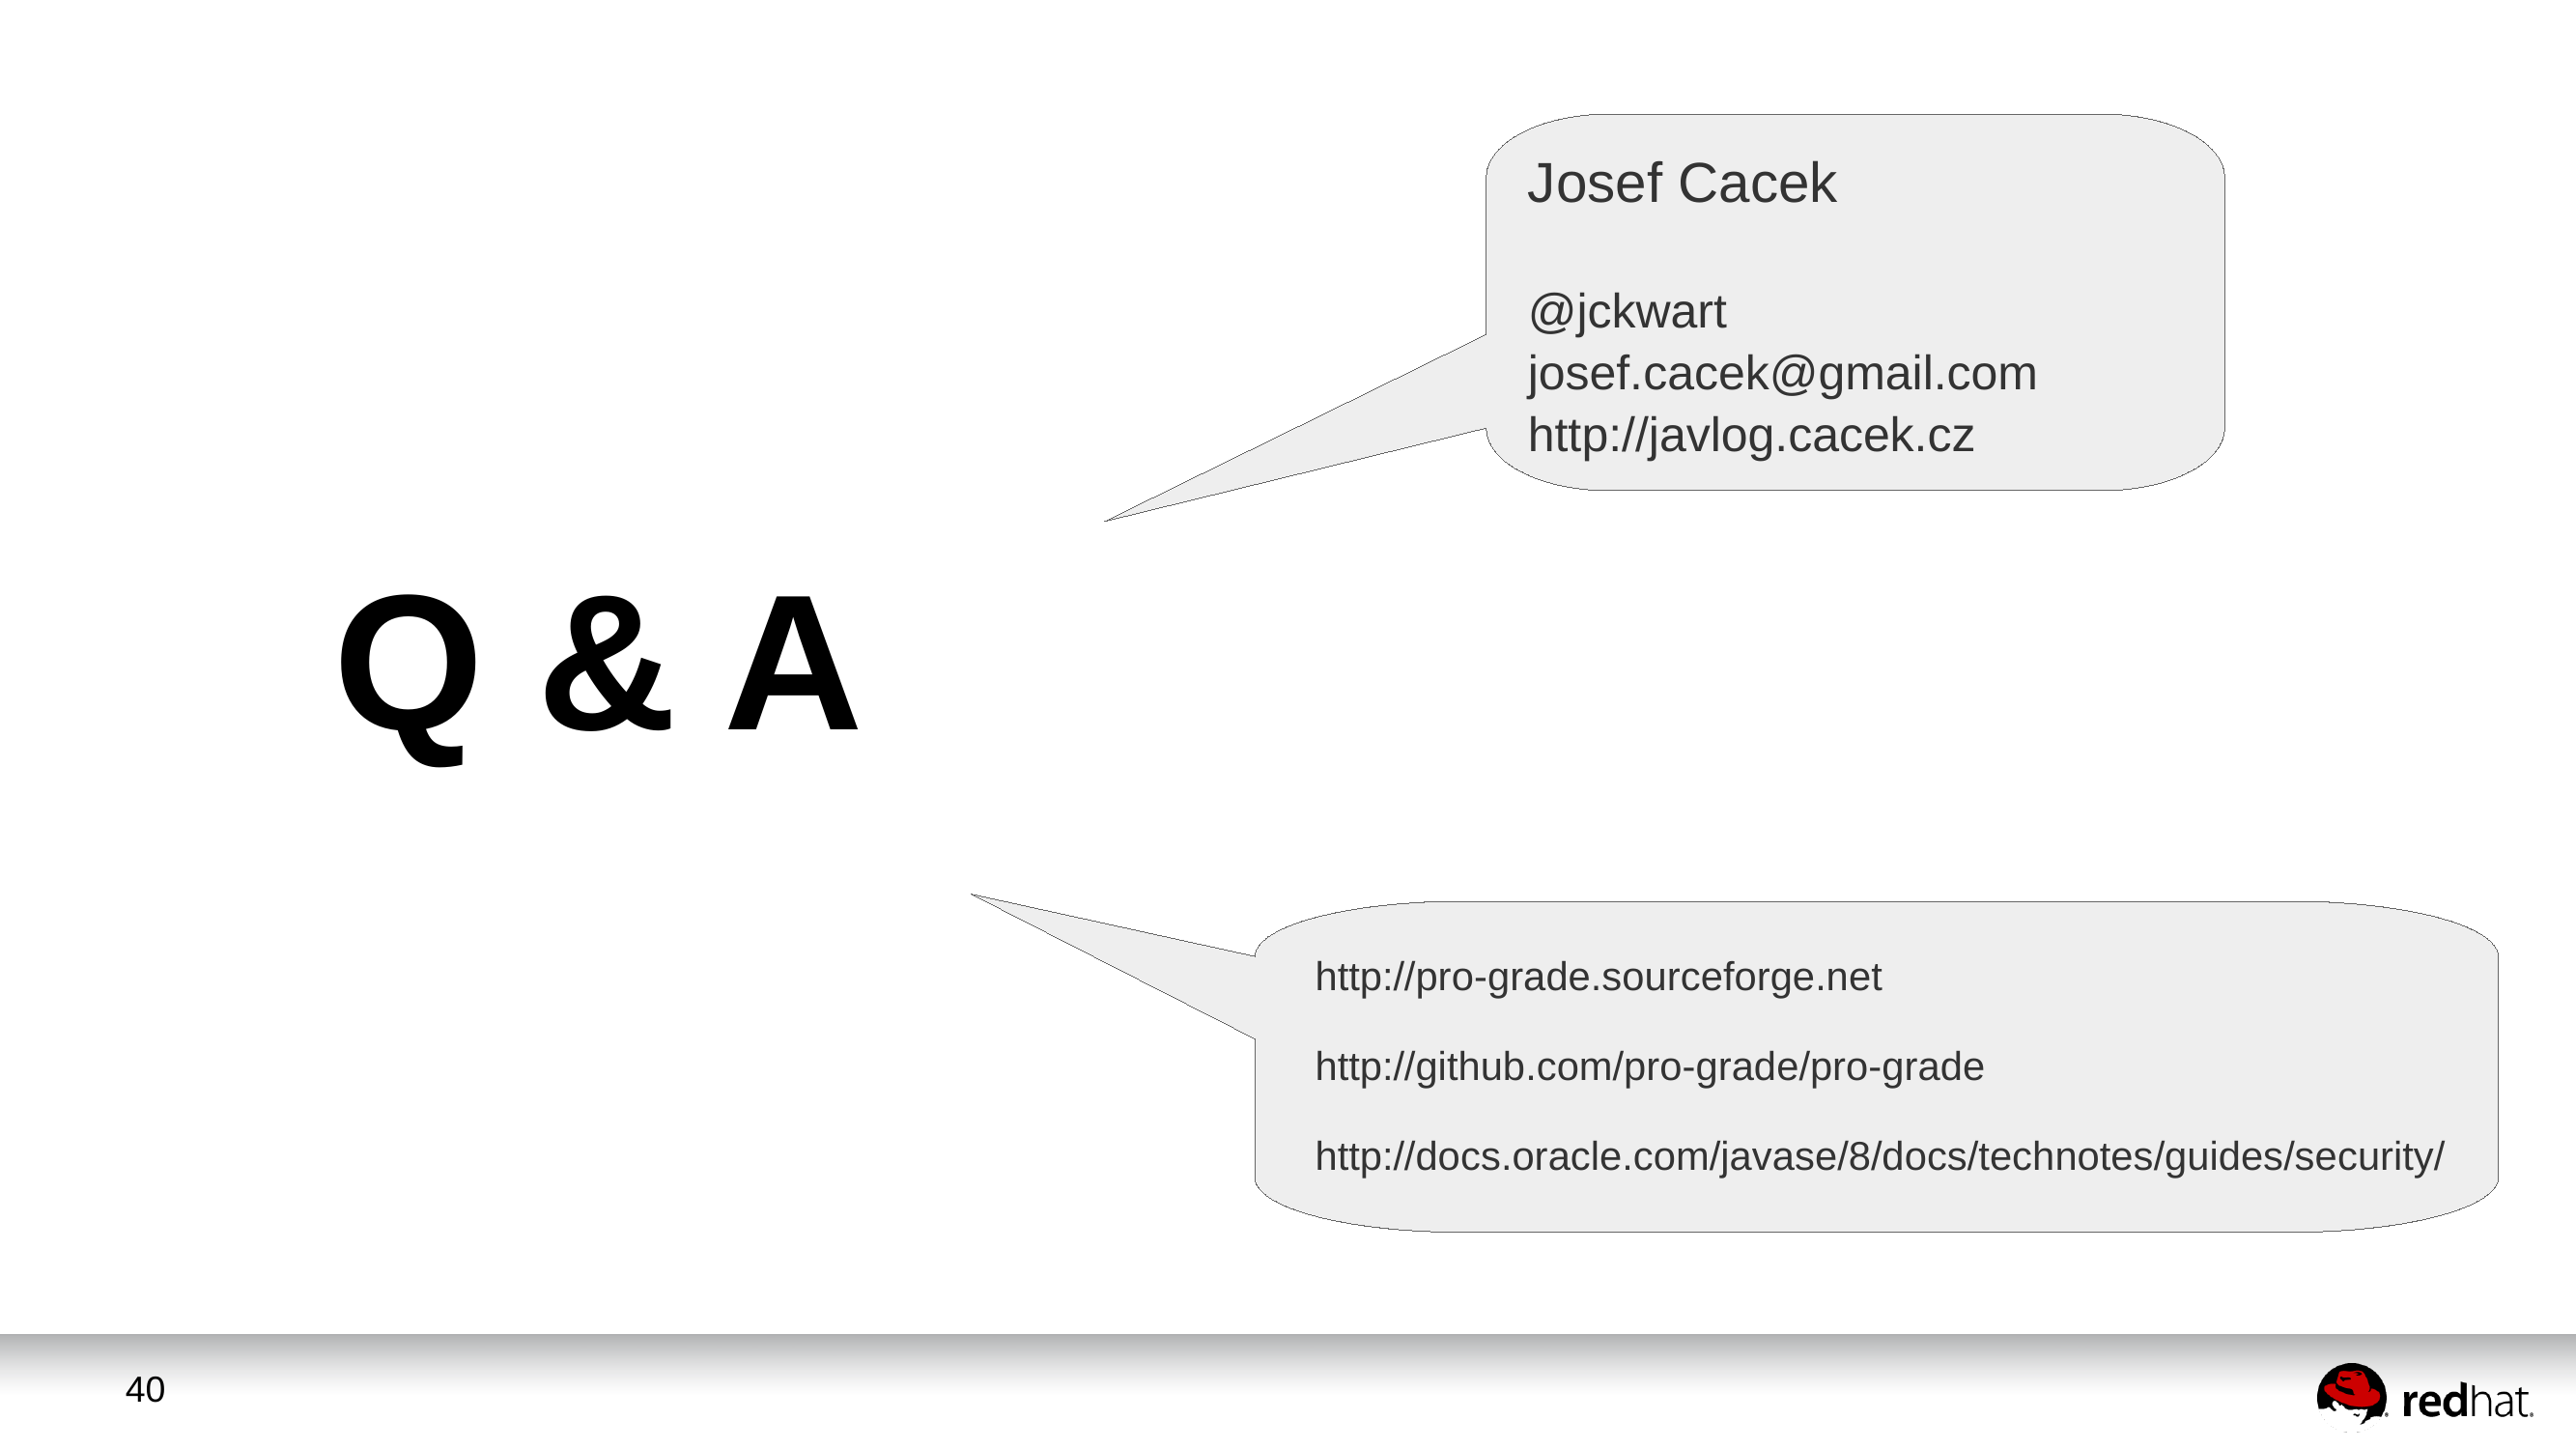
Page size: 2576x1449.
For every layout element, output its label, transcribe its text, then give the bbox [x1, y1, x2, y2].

text_box Q & A [319, 547, 878, 779]
picture [0, 1334, 2576, 1445]
text_box http://pro-grade.sourceforge.net http://github.com/pro-grade/pro-grade http://docs.oracle.com/javase/8/docs/technotes/guides/security/ [971, 894, 2499, 1233]
text_box Josef Cacek @jckwart josef.cacek@gmail.com http://javlog.cacek.cz [1104, 114, 2225, 522]
